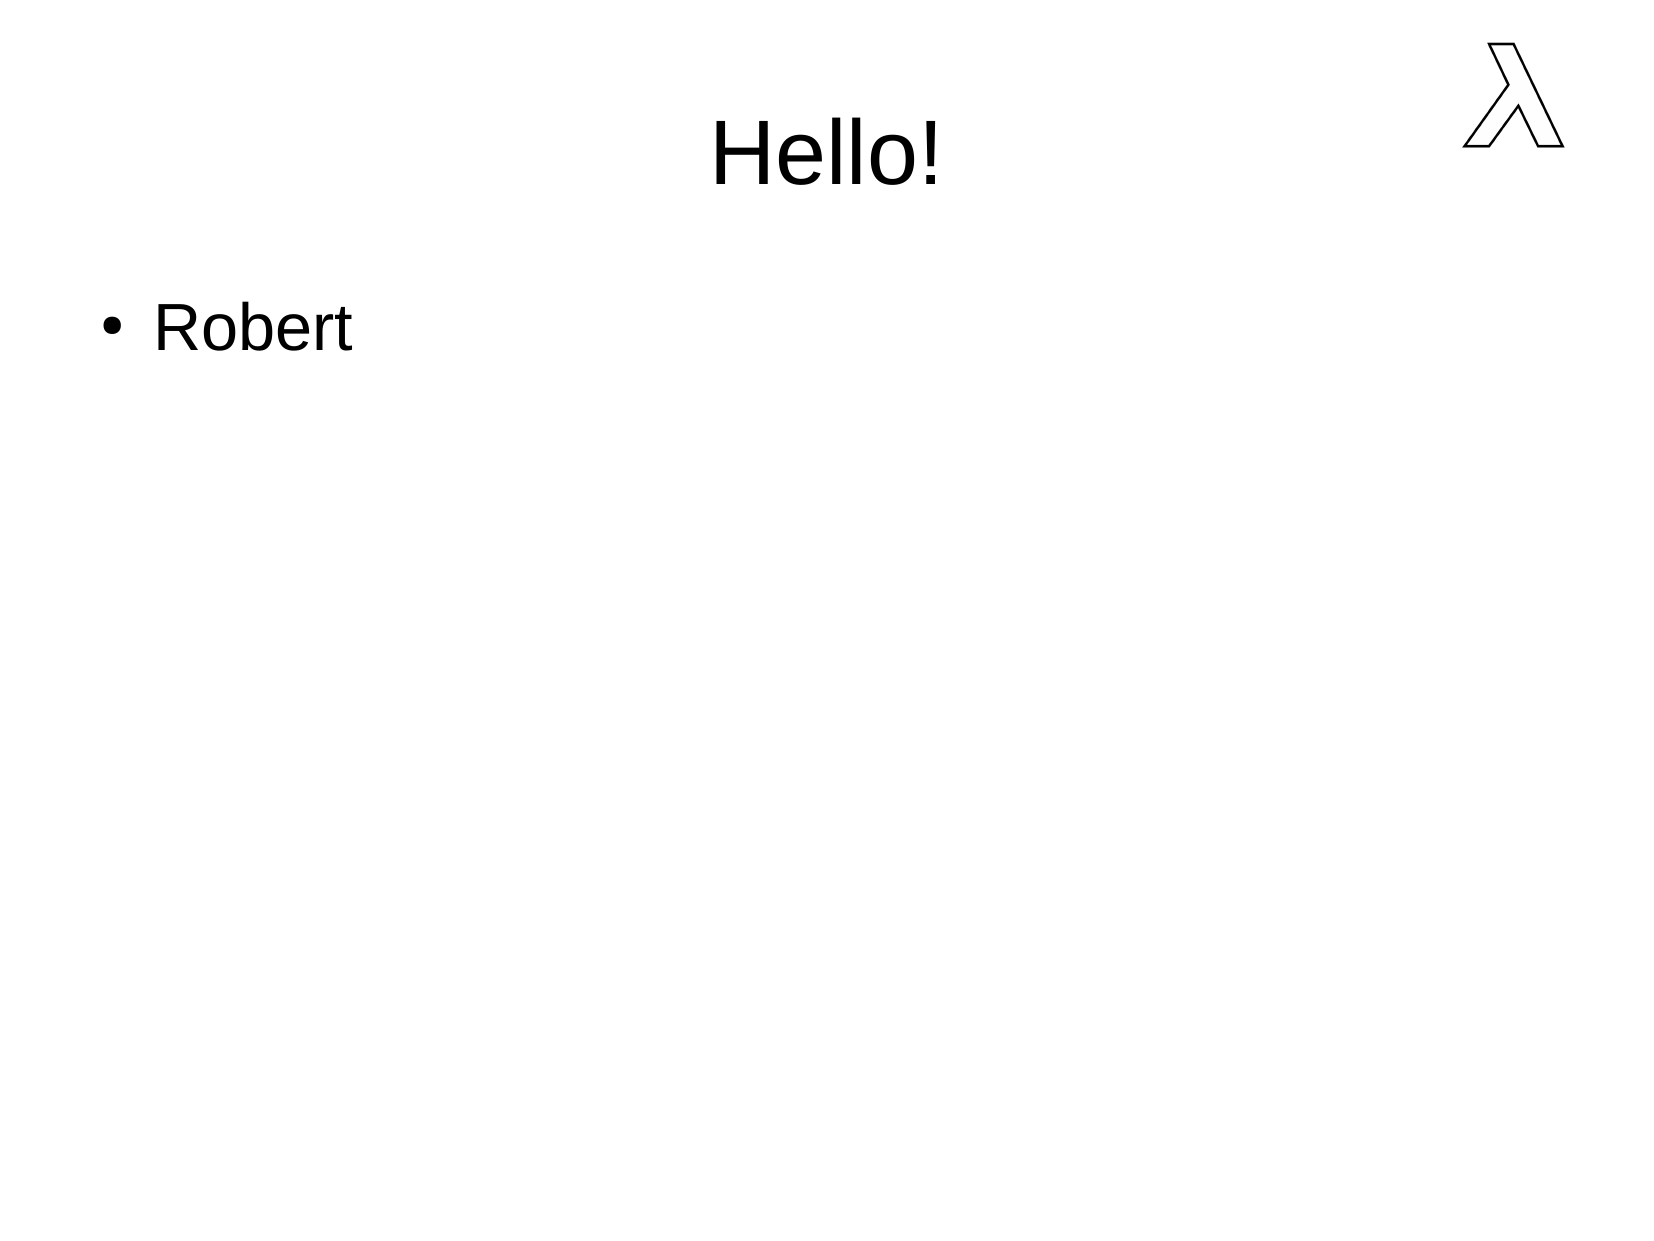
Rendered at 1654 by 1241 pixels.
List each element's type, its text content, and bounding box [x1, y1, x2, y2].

title Hello! [82, 49, 1571, 257]
list Robert [82, 290, 1571, 1010]
picture [1440, 40, 1587, 151]
